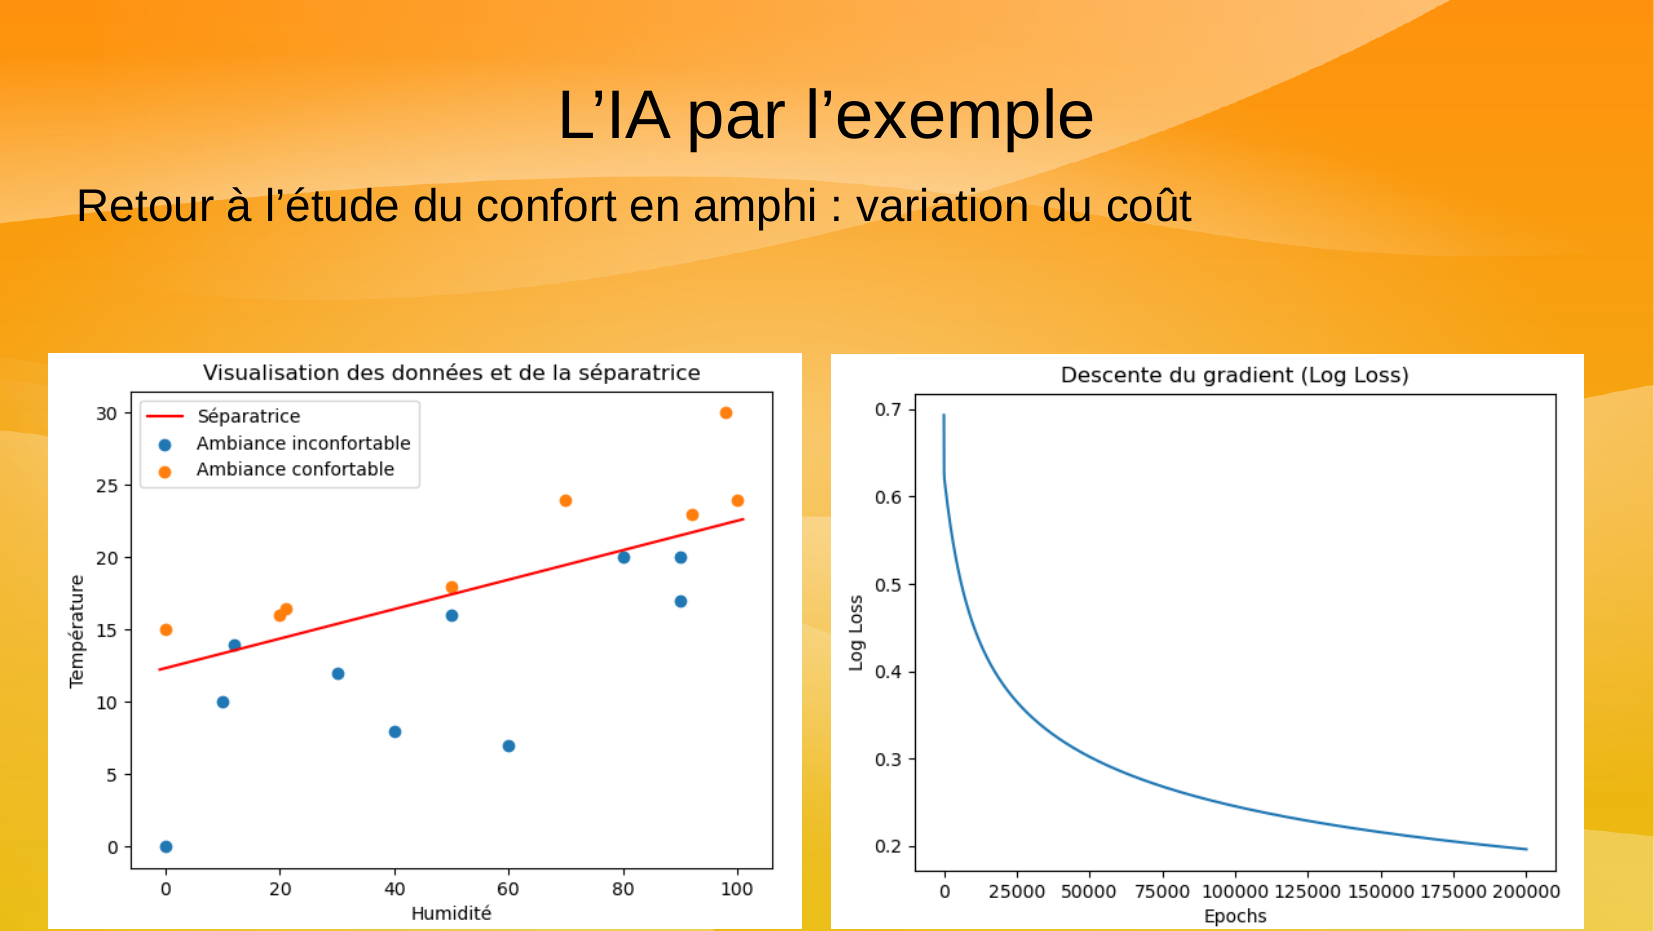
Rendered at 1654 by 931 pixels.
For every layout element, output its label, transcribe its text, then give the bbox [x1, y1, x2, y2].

picture [0, 0, 1654, 931]
title L’IA par l’exemple [82, 37, 1571, 193]
subtitle Retour à l’étude du confort en amphi : variation du coût [76, 179, 1565, 928]
